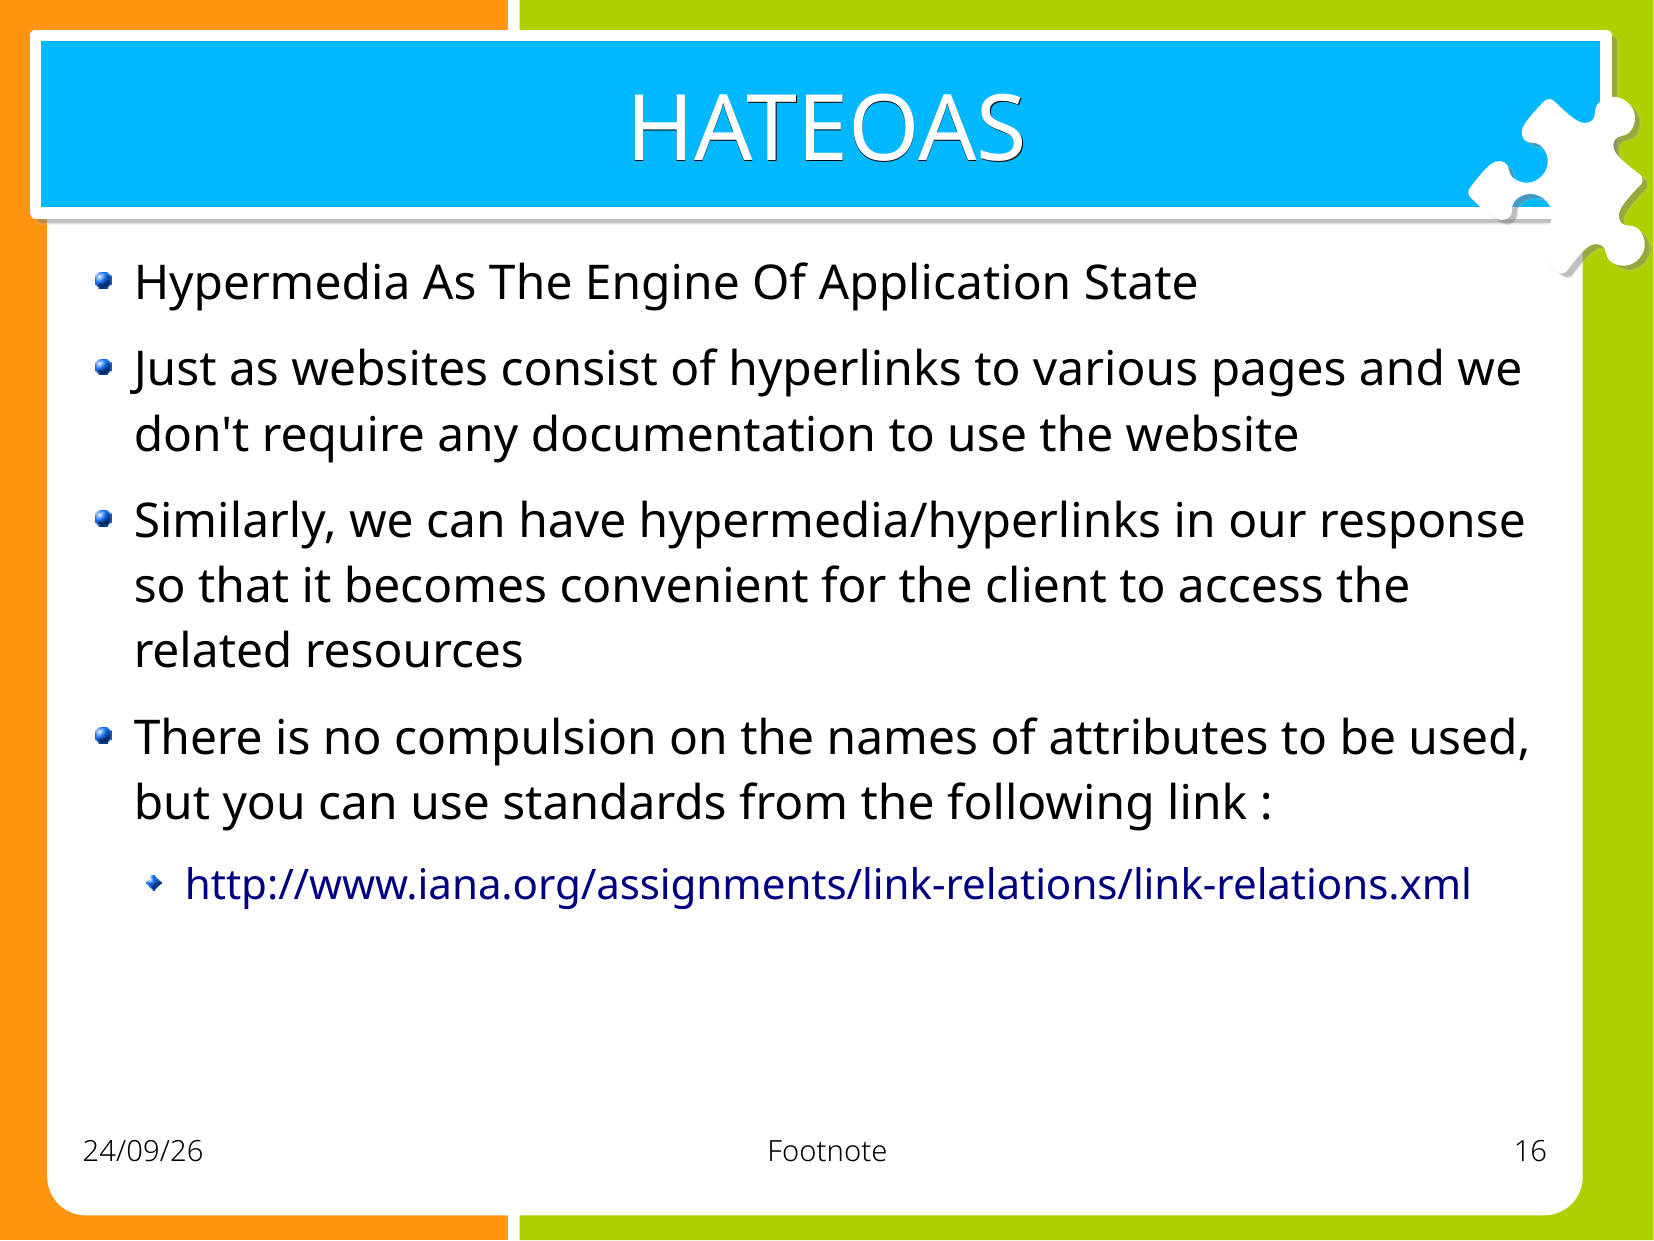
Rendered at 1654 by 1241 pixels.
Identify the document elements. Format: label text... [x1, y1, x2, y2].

title HATEOAS [82, 49, 1571, 201]
list Hypermedia As The Engine Of Application State Just as websites consist of hyperlinks to various pages and we don't require any documentation to use the website Similarly, we can have hypermedia/hyperlinks in our response so that it becomes convenient for the client to access the related resources There is no compulsion on the names of attributes to be used, but you can use standards from the following link : http://www.iana.org/assignments/link-relations/link-relations.xml [82, 248, 1538, 968]
